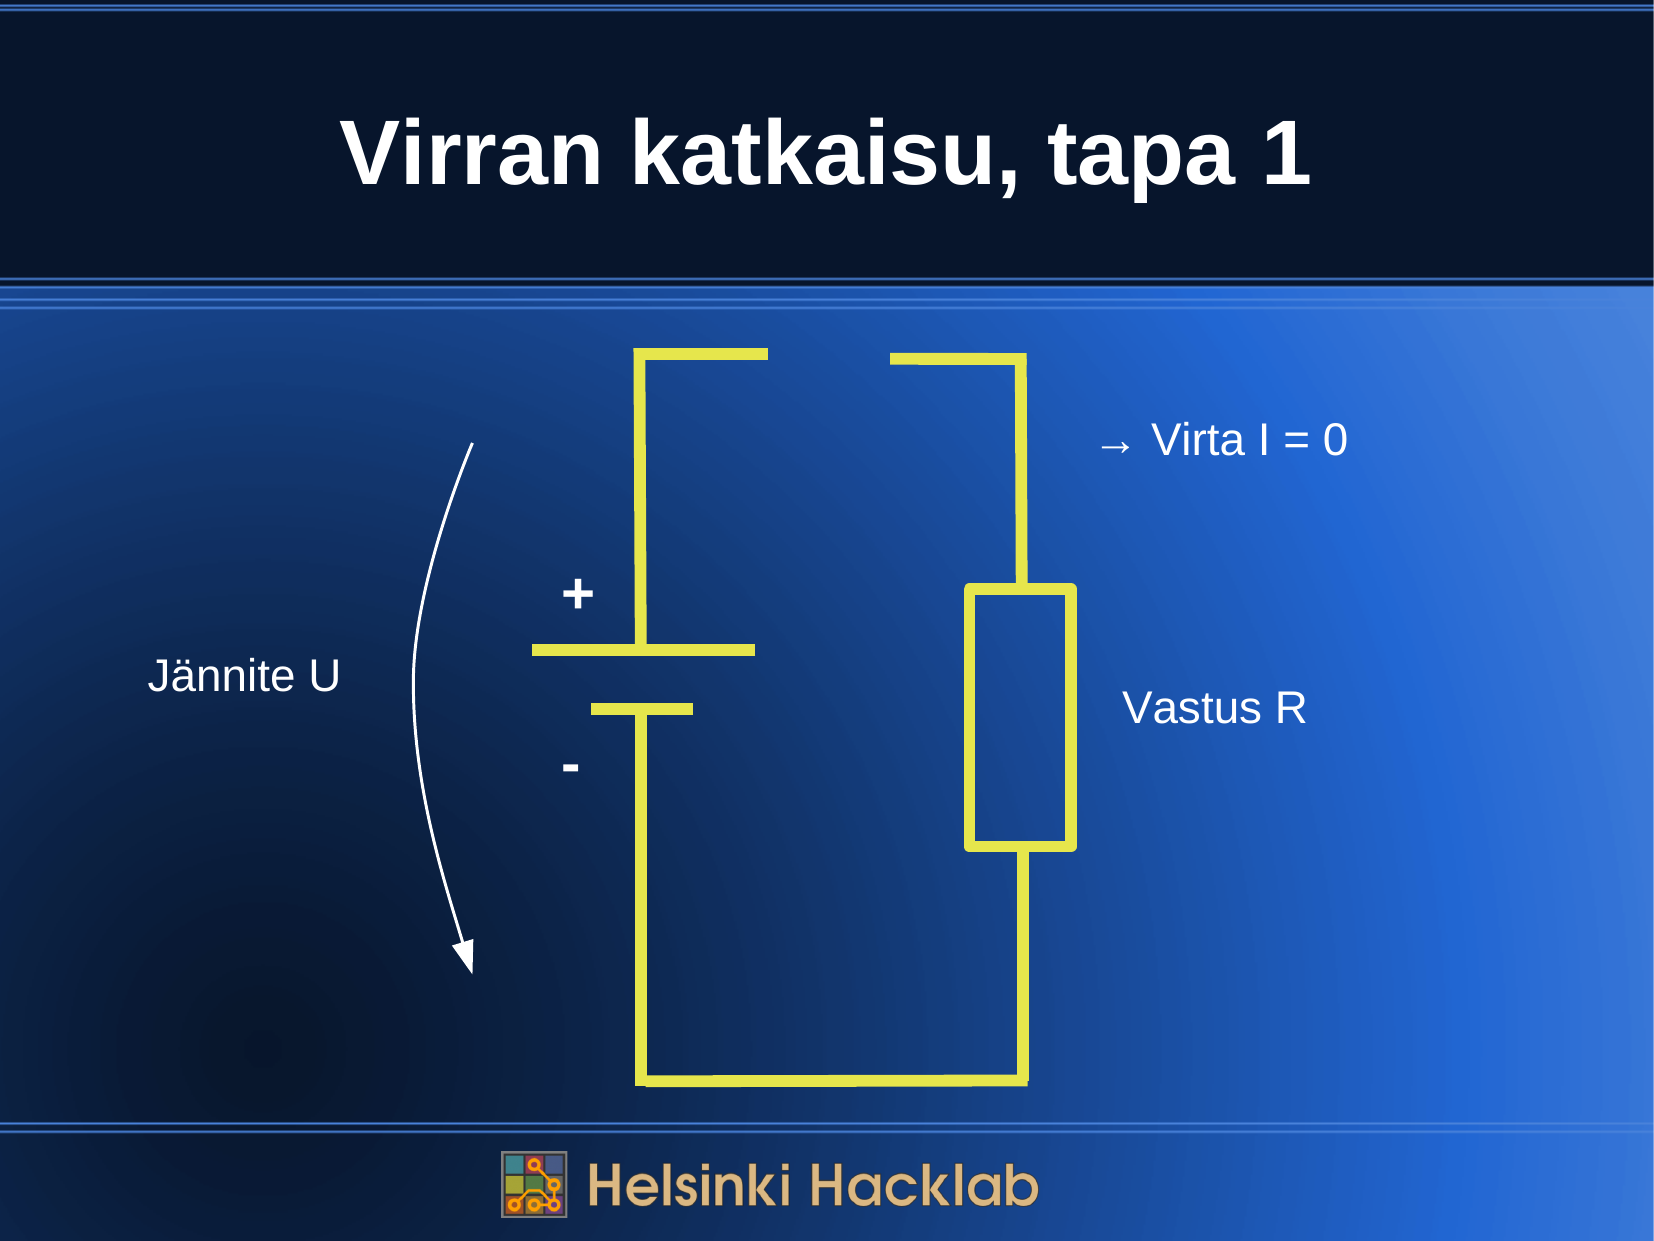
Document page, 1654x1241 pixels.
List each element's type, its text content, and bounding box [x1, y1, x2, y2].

text_box → Virta I = 0 [1092, 413, 1359, 470]
text_box Jännite U [147, 649, 414, 707]
picture [0, 0, 1654, 1241]
title Virran katkaisu, tapa 1 [82, 49, 1571, 257]
text_box Vastus R [1122, 681, 1388, 739]
text_box + [561, 561, 621, 650]
text_box - [561, 730, 621, 798]
